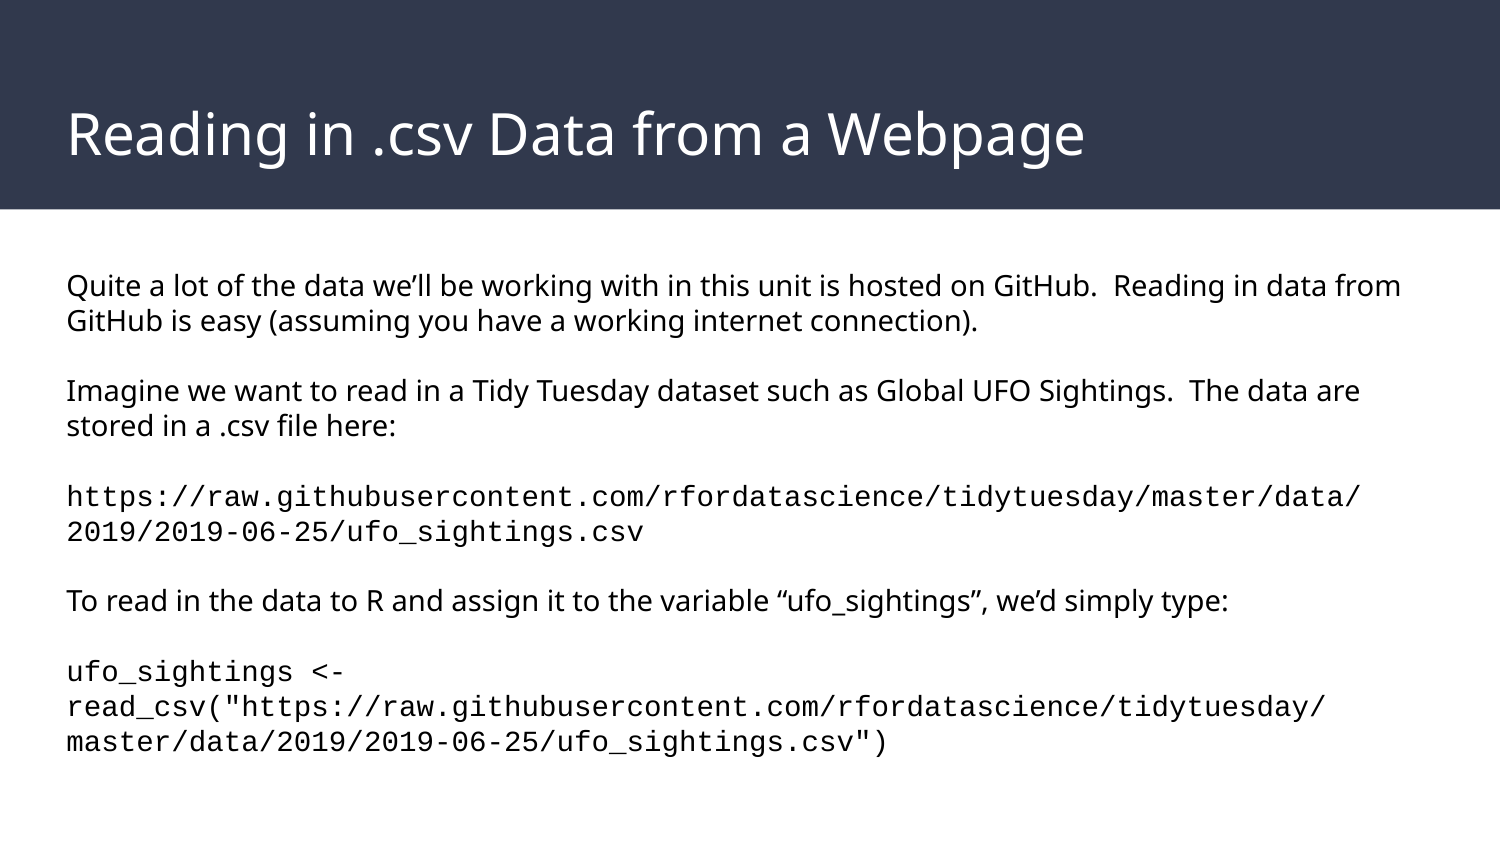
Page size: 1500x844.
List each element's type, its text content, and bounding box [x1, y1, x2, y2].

title Reading in .csv Data from a Webpage [51, 82, 1449, 185]
text_box Quite a lot of the data we’ll be working with in this unit is hosted on GitHub. Reading in data from GitHub is easy (assuming you have a working internet connection). Imagine we want to read in a Tidy Tuesday dataset such as Global UFO Sightings. The data are stored in a .csv file here: https://raw.githubusercontent.com/rfordatascience/tidytuesday/master/data/2019/2019-06-25/ufo_sightings.csv To read in the data to R and assign it to the variable “ufo_sightings”, we’d simply type: ufo_sightings <- read_csv("https://raw.githubusercontent.com/rfordatascience/tidytuesday/master/data/2019/2019-06-25/ufo_sightings.csv") [51, 252, 1462, 789]
